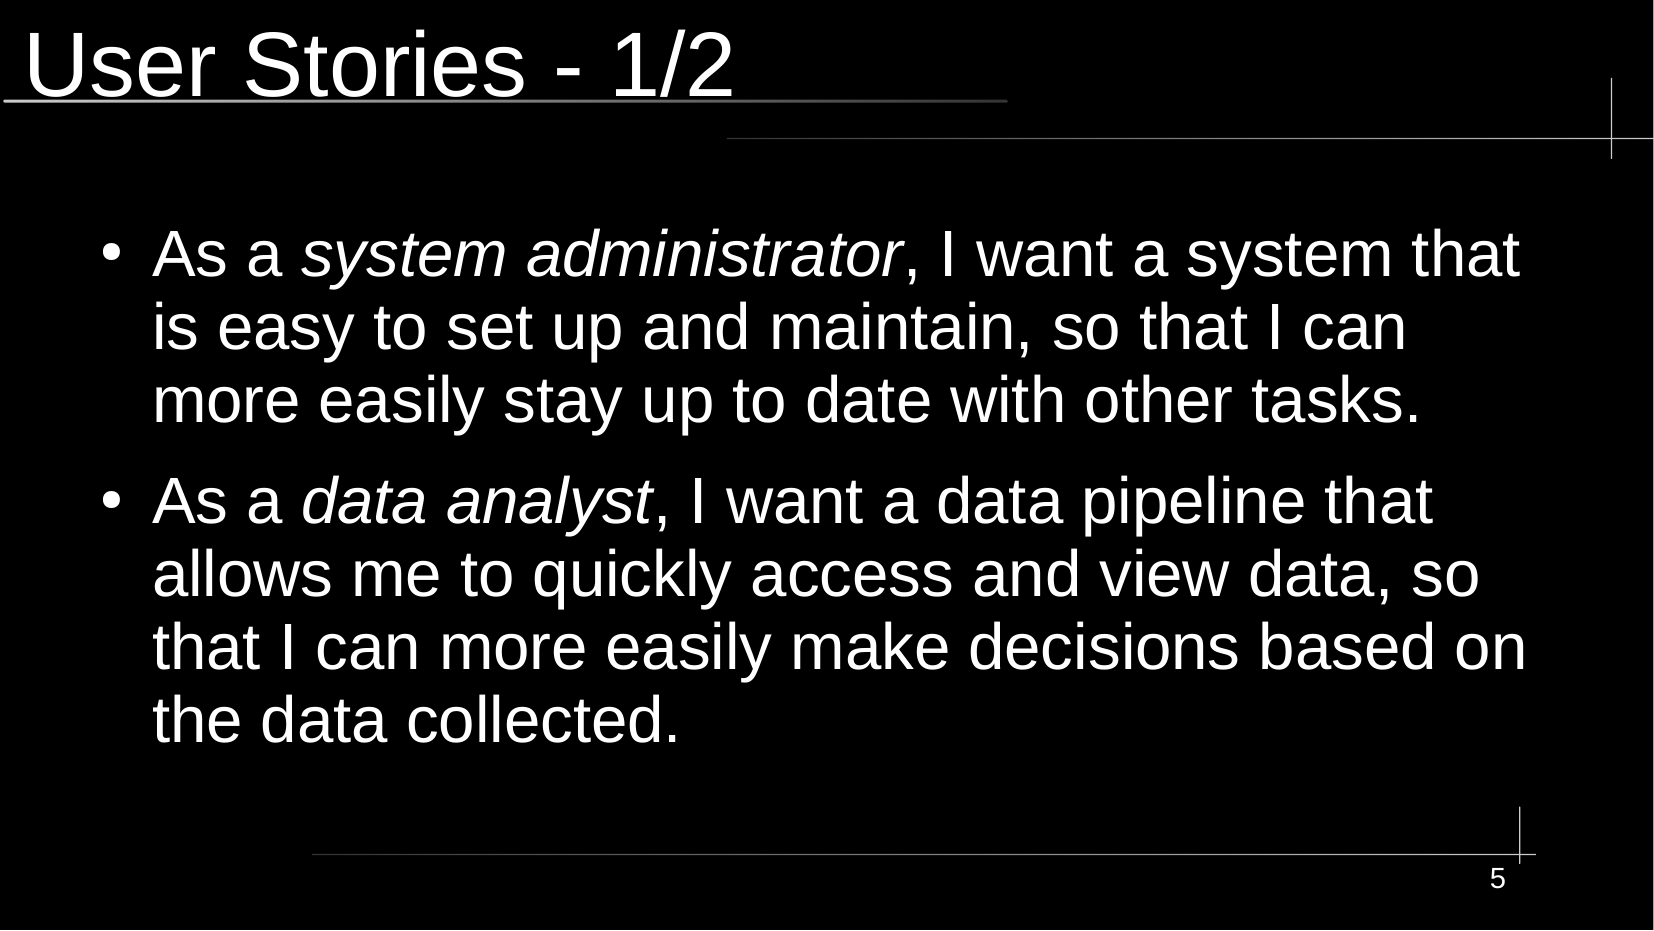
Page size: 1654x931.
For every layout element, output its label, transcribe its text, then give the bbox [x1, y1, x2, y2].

list As a system administrator, I want a system that is easy to set up and maintain, so that I can more easily stay up to date with other tasks. As a data analyst, I want a data pipeline that allows me to quickly access and view data, so that I can more easily make decisions based on the data collected. [82, 217, 1571, 758]
title User Stories - 1/2 [23, 11, 1589, 119]
